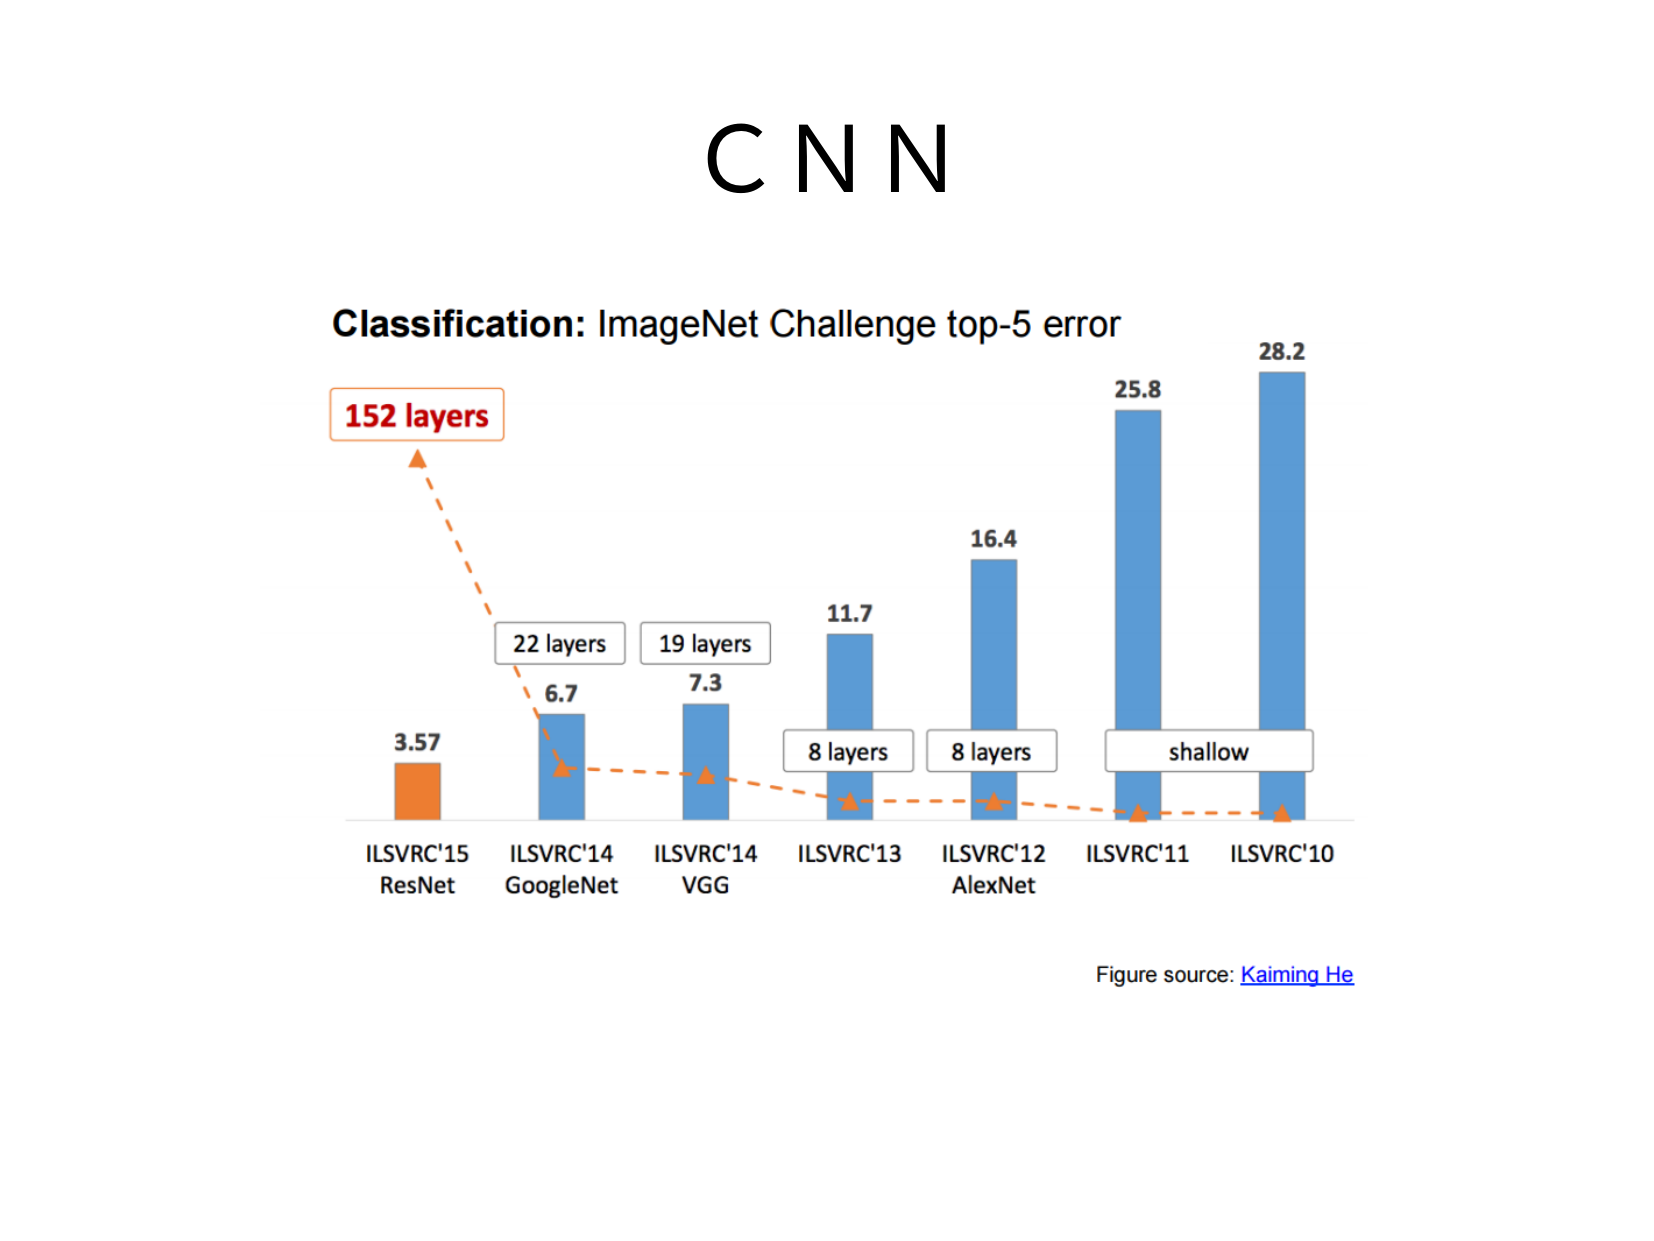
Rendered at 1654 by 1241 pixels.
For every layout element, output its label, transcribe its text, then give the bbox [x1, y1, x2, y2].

picture [260, 290, 1393, 1010]
title ＣＮＮ [82, 49, 1571, 257]
